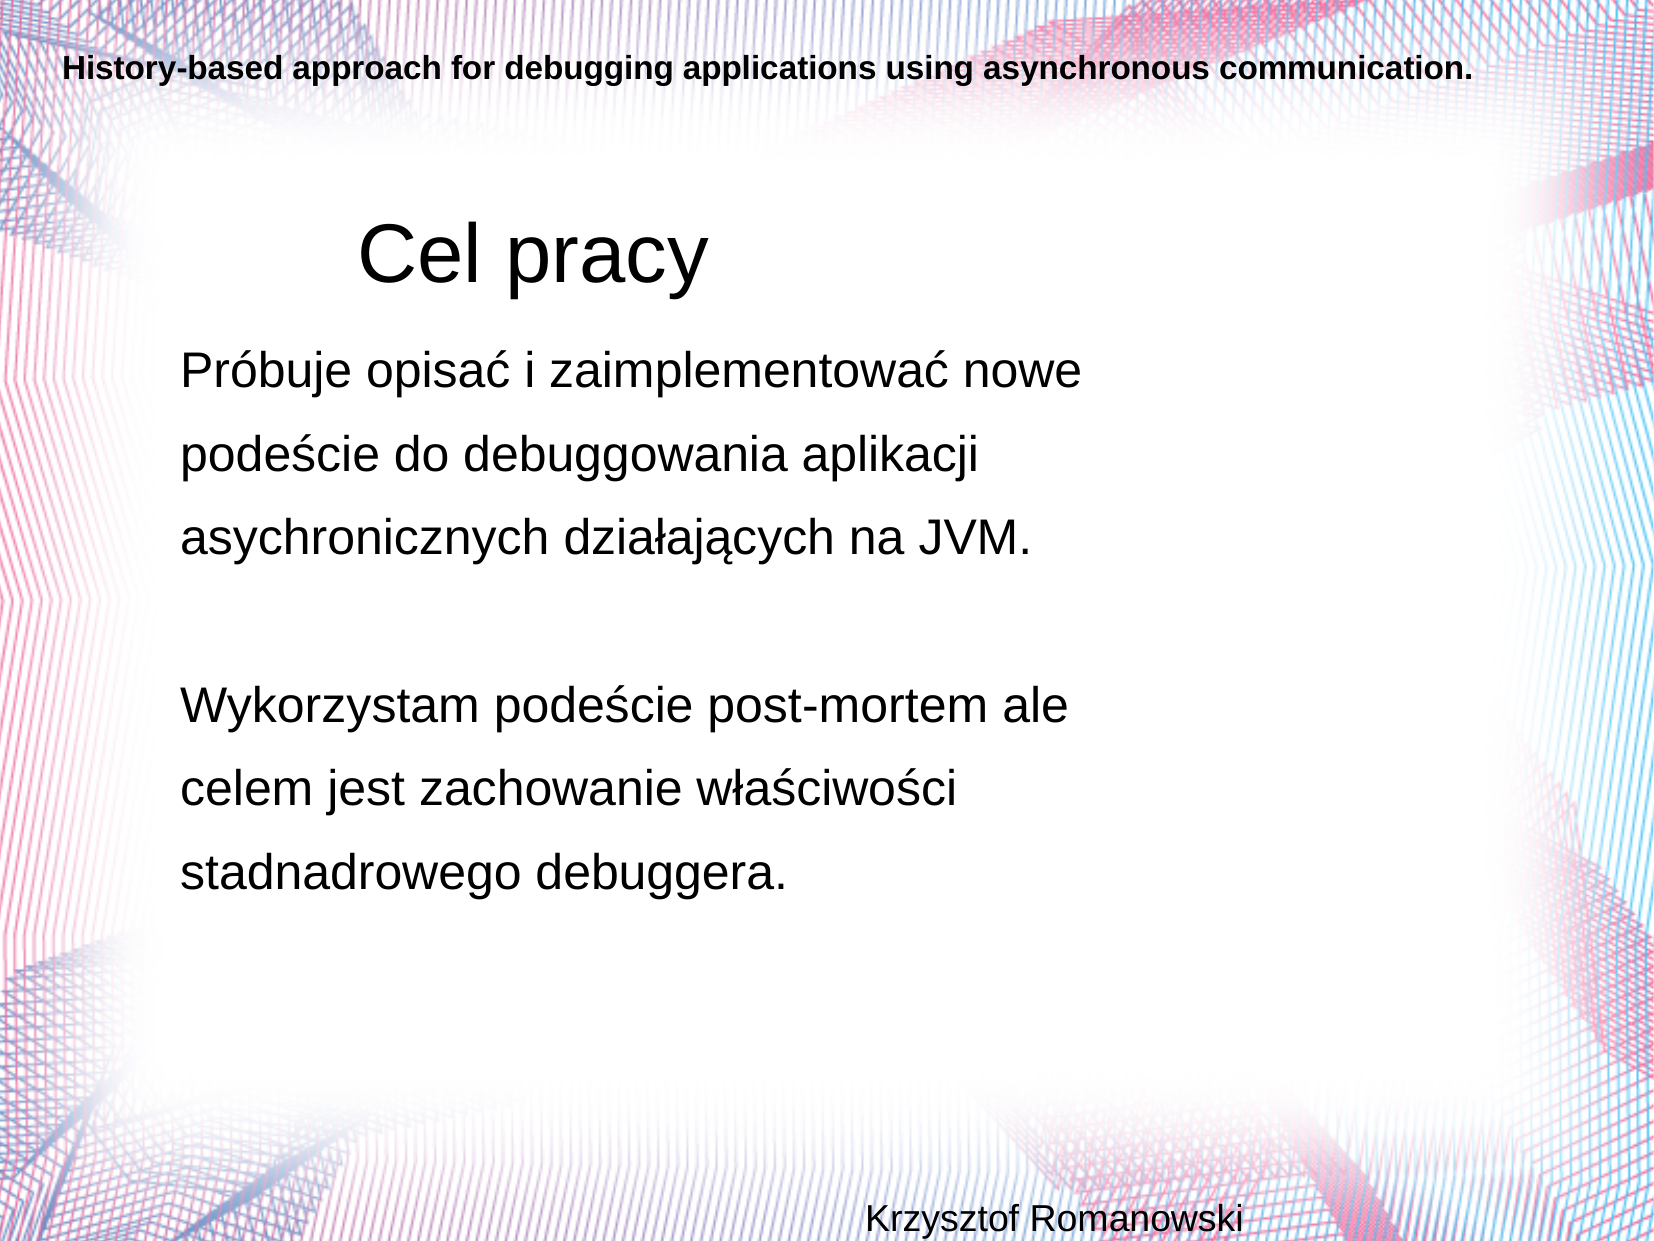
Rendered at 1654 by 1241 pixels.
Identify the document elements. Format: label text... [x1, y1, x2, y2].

picture [0, 0, 1654, 1241]
text_box Cel pracy [342, 153, 1002, 271]
text_box History-based approach for debugging applications using asynchronous communication. [47, 23, 1560, 76]
text_box Krzysztof Romanowski [850, 1169, 1430, 1227]
text_box Próbuje opisać i zaimplementować nowe podeście do debuggowania aplikacji asychronicznych działających na JVM. Wykorzystam podeście post-mortem ale celem jest zachowanie właściwości stadnadrowego debuggera. [165, 307, 1146, 885]
